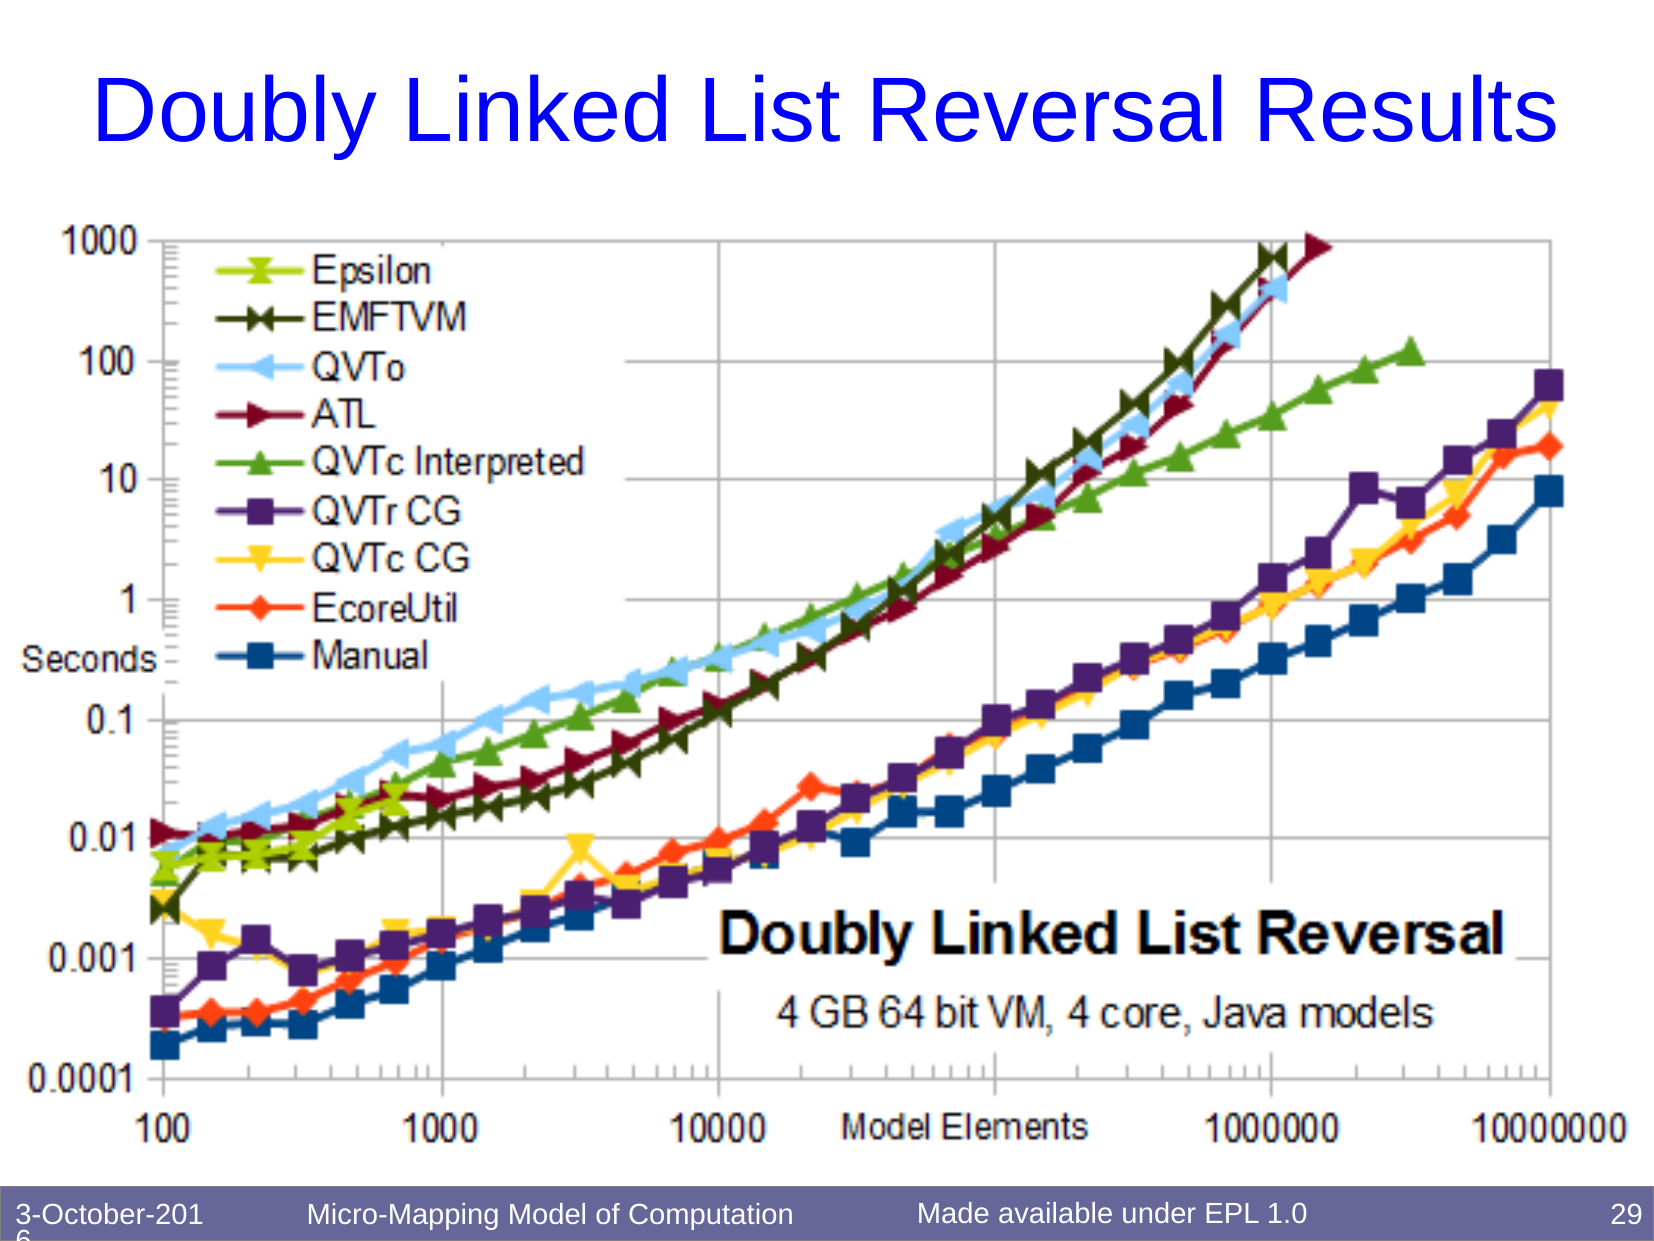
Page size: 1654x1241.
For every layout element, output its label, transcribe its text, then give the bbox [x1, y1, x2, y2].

picture [16, 220, 1638, 1155]
title Doubly Linked List Reversal Results [82, 49, 1571, 170]
